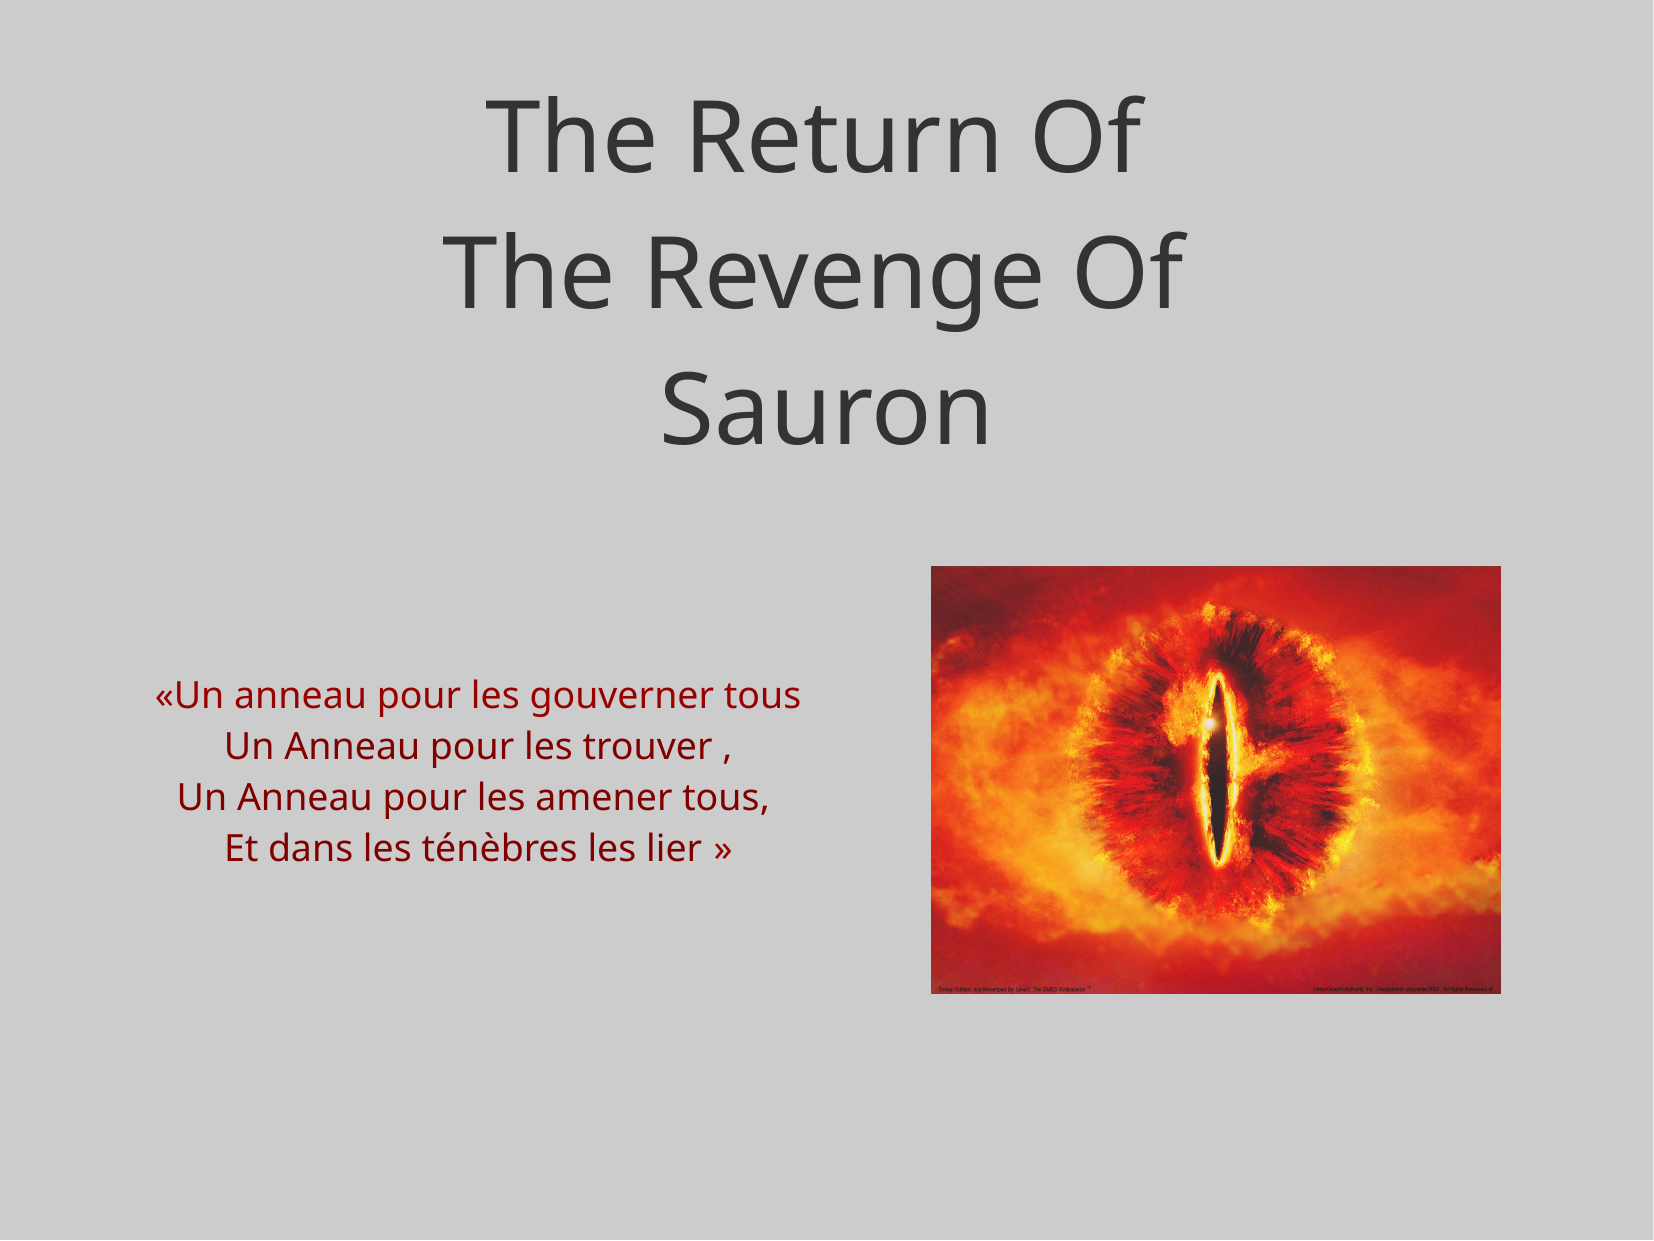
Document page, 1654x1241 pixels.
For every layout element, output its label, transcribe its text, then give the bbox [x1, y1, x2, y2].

title The Return Of The Revenge Of Sauron [82, 67, 1571, 473]
picture [931, 566, 1501, 994]
subtitle «Un anneau pour les gouverner tous Un Anneau pour les trouver , Un Anneau pour les amener tous, Et dans les ténèbres les lier » [70, 519, 886, 1021]
